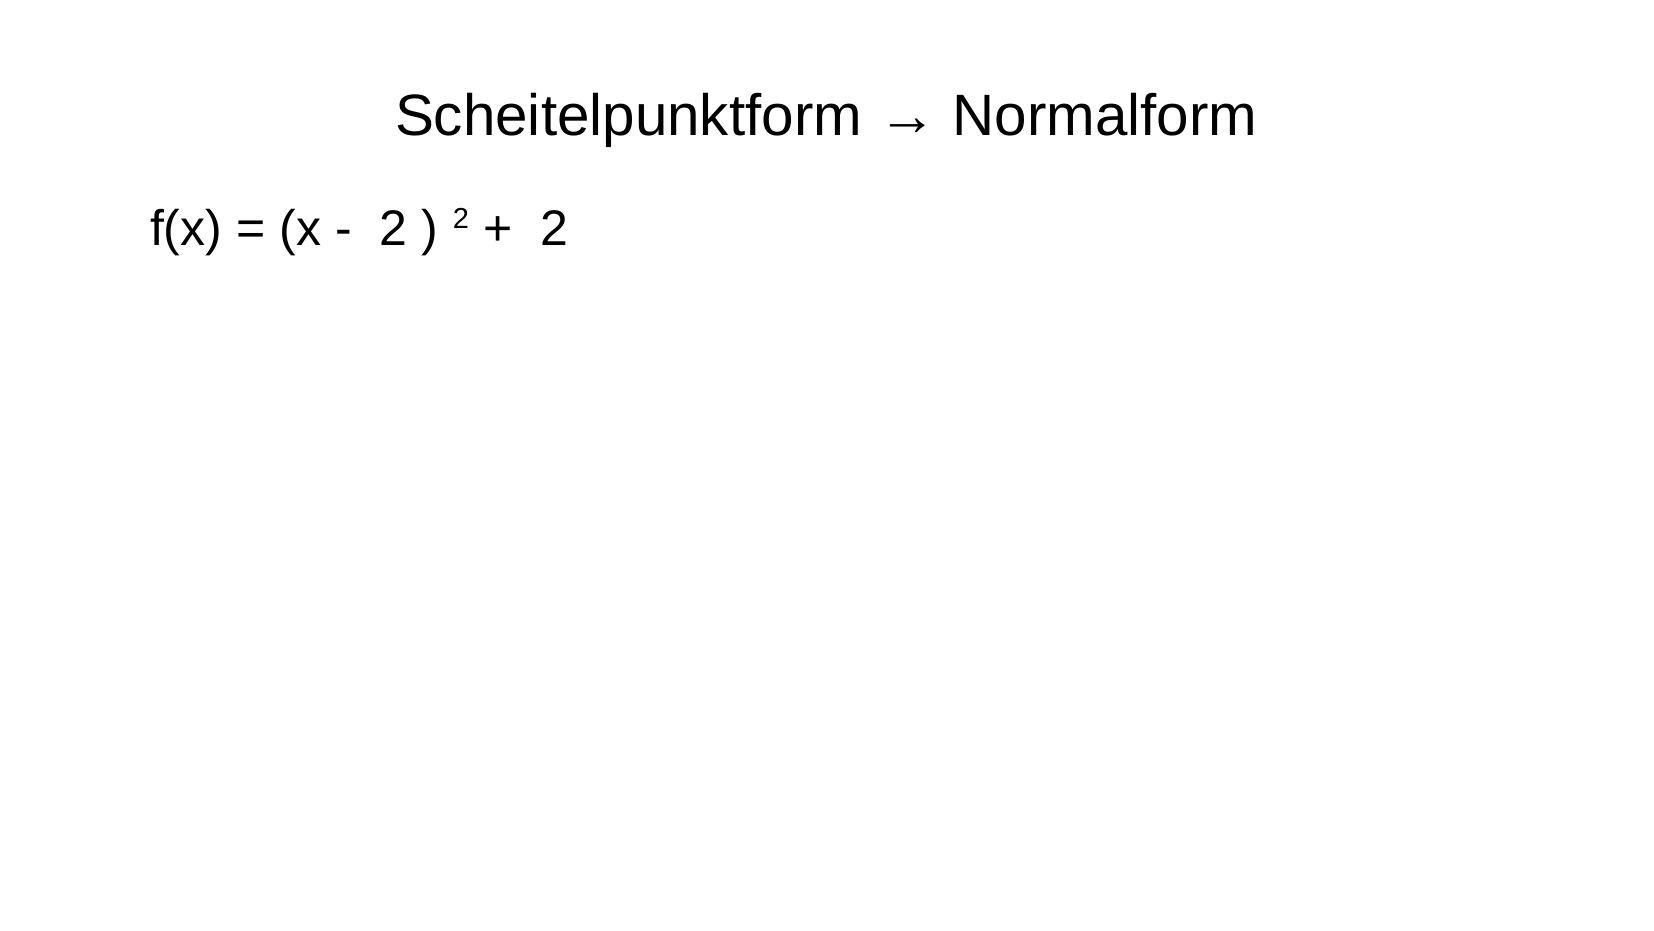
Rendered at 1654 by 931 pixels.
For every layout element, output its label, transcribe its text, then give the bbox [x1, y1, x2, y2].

title Scheitelpunktform → Normalform [82, 37, 1571, 193]
text_box f(x) = (x - 2 ) 2 + 2 [135, 192, 697, 319]
